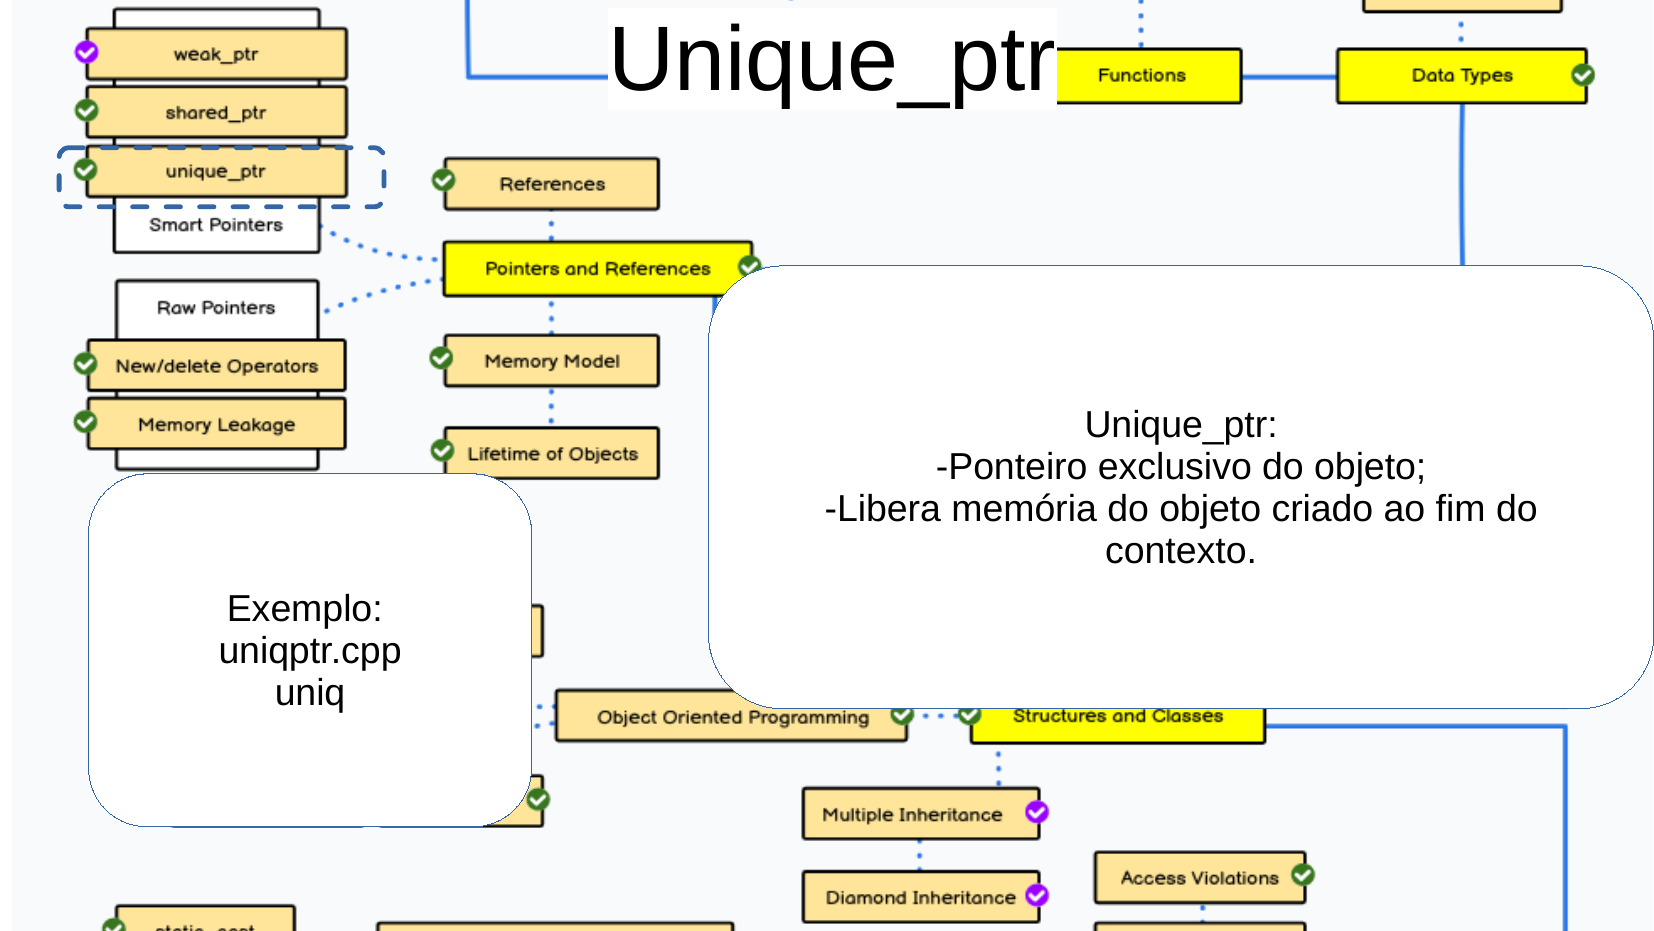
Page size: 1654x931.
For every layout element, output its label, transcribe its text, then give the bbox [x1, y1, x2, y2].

title Unique_ptr [88, 0, 1577, 119]
picture [12, 0, 1654, 931]
text_box Exemplo: uniqptr.cpp uniq [88, 473, 532, 827]
text_box Unique_ptr: -Ponteiro exclusivo do objeto; -Libera memória do objeto criado ao fim do contexto. [708, 265, 1654, 709]
